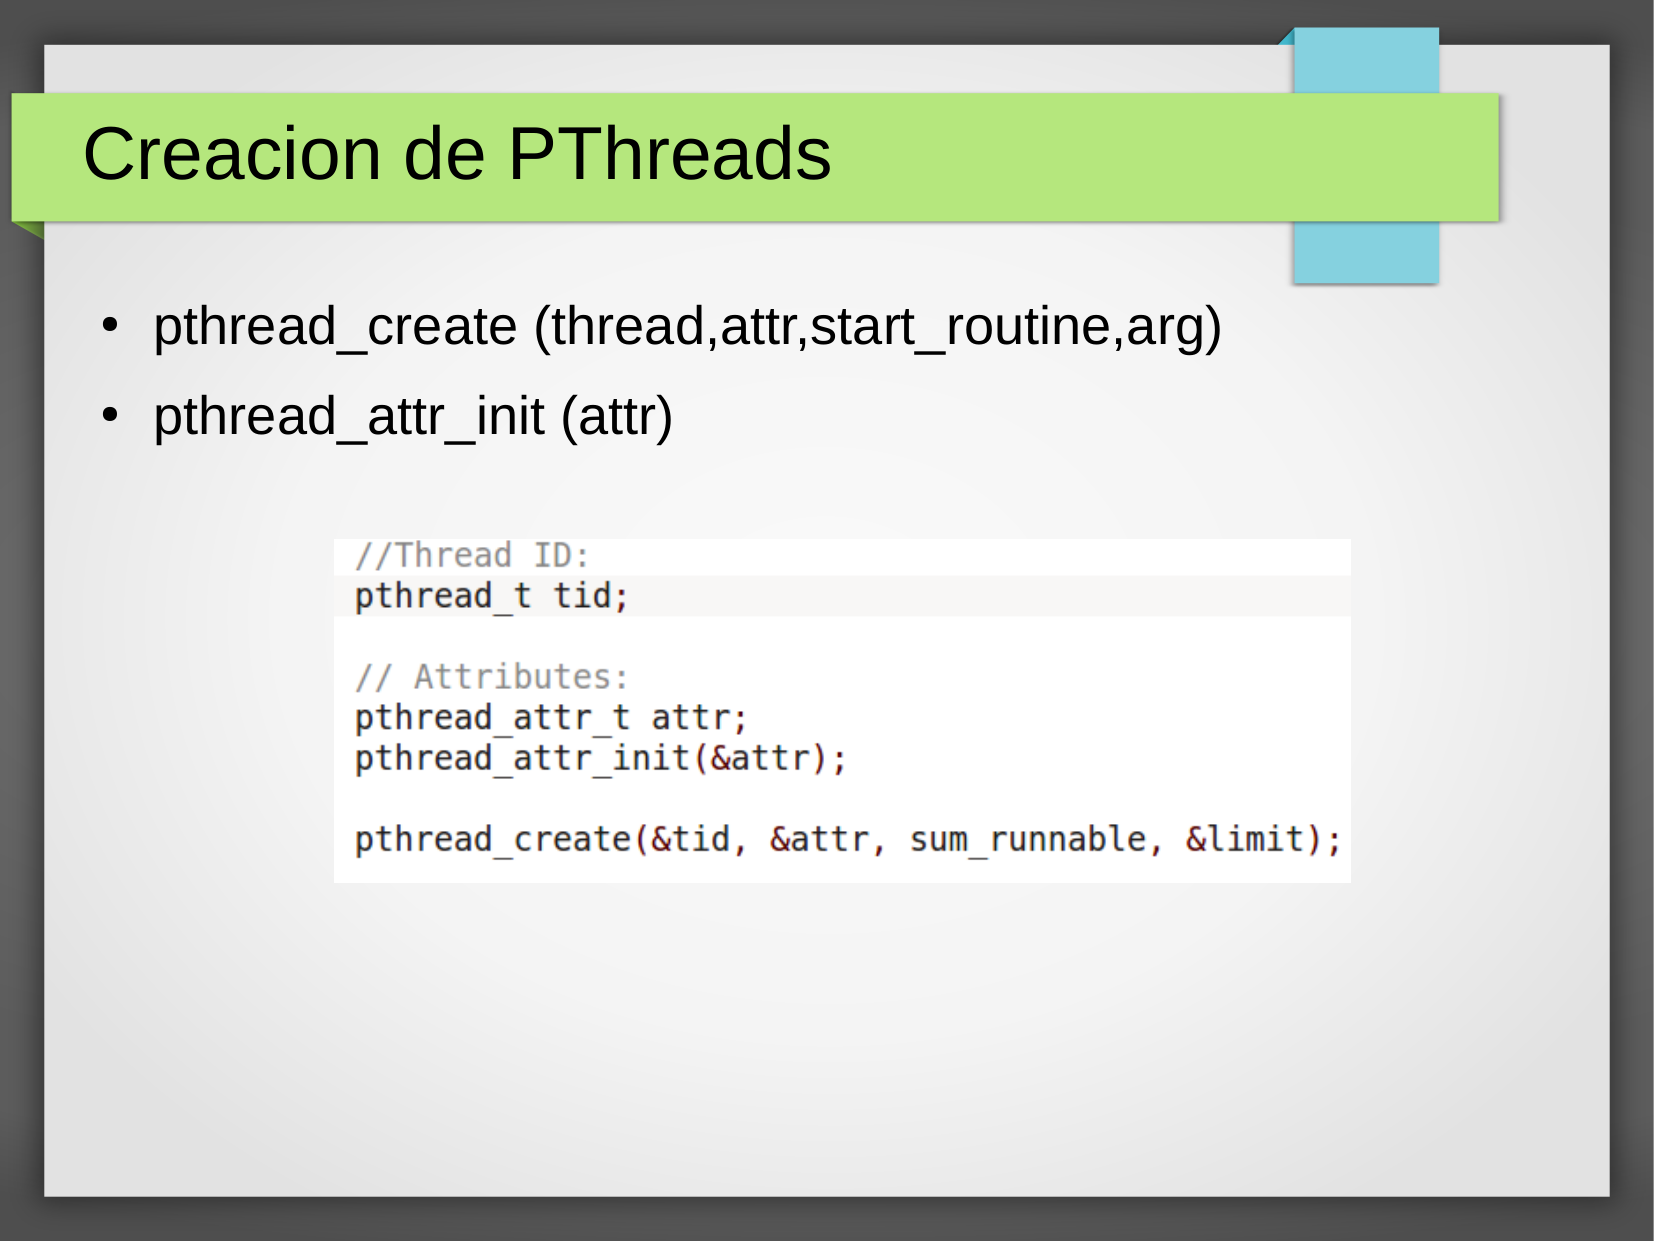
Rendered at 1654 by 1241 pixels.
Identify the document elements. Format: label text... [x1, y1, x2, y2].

picture [0, 0, 1654, 1241]
list pthread_create (thread,attr,start_routine,arg) pthread_attr_init (attr) [82, 295, 1571, 639]
title Creacion de PThreads [82, 94, 1264, 213]
